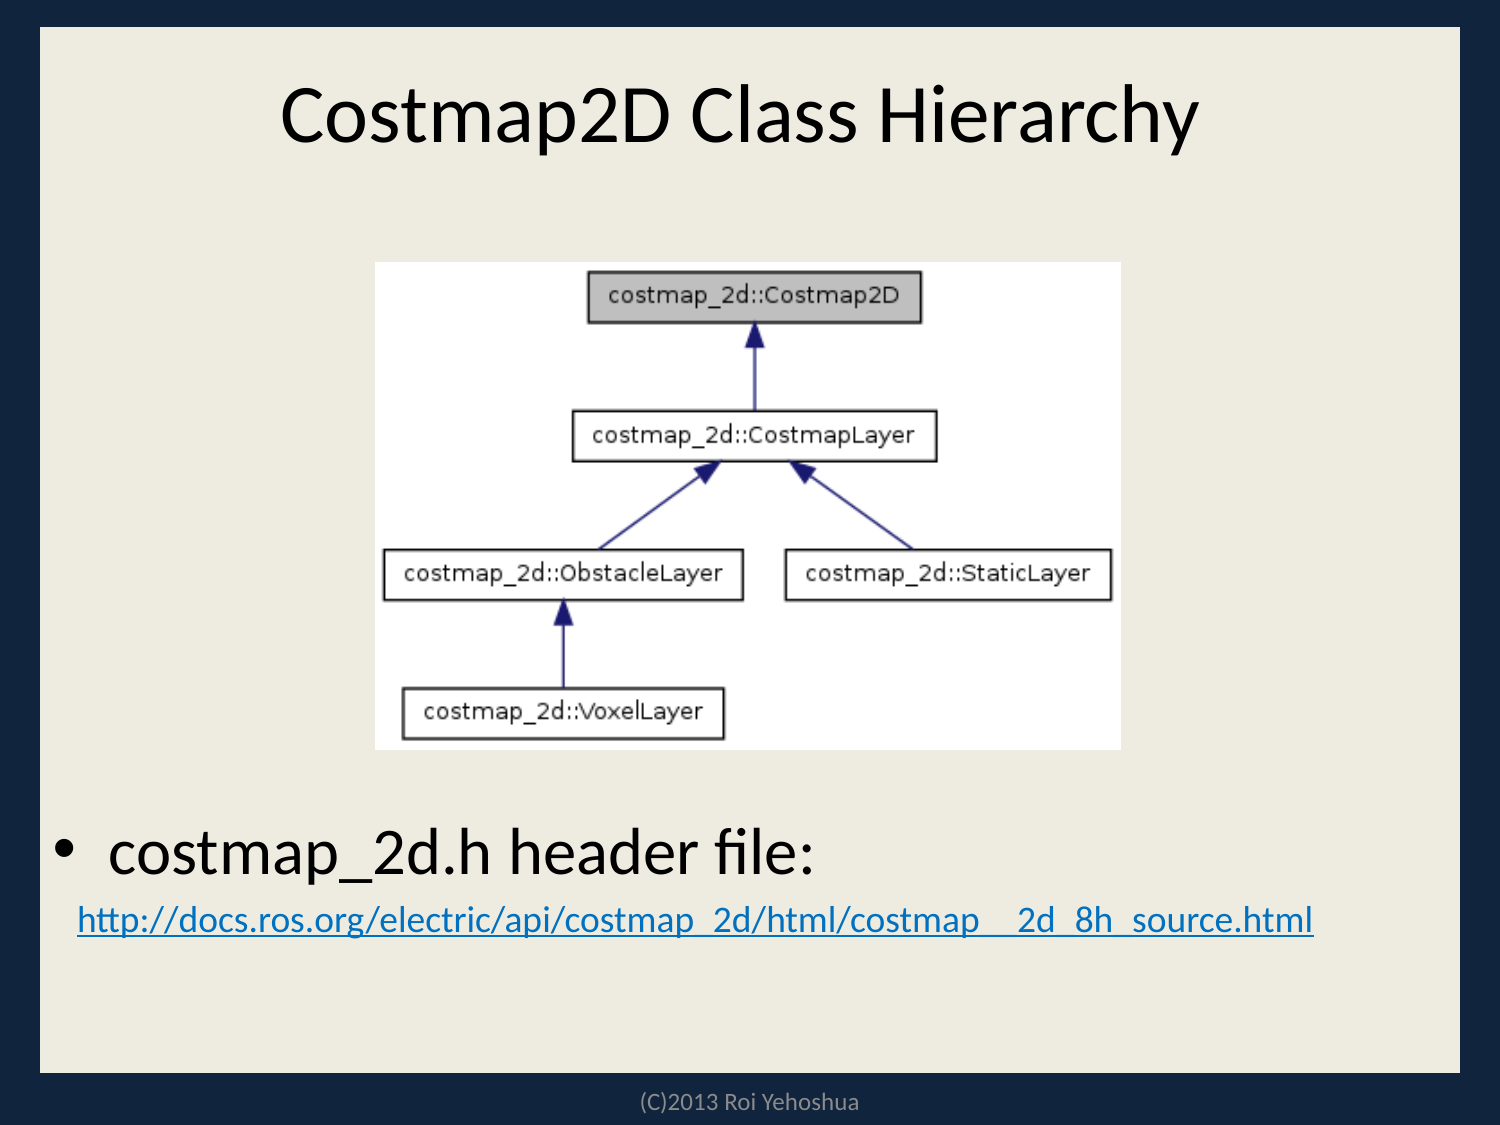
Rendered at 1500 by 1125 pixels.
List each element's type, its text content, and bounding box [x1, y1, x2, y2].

title Costmap2D Class Hierarchy [37, 31, 1463, 188]
picture [375, 262, 1121, 750]
list costmap_2d.h header file: [37, 800, 1463, 1080]
footer (C)2013 Roi Yehoshua [512, 1080, 988, 1125]
